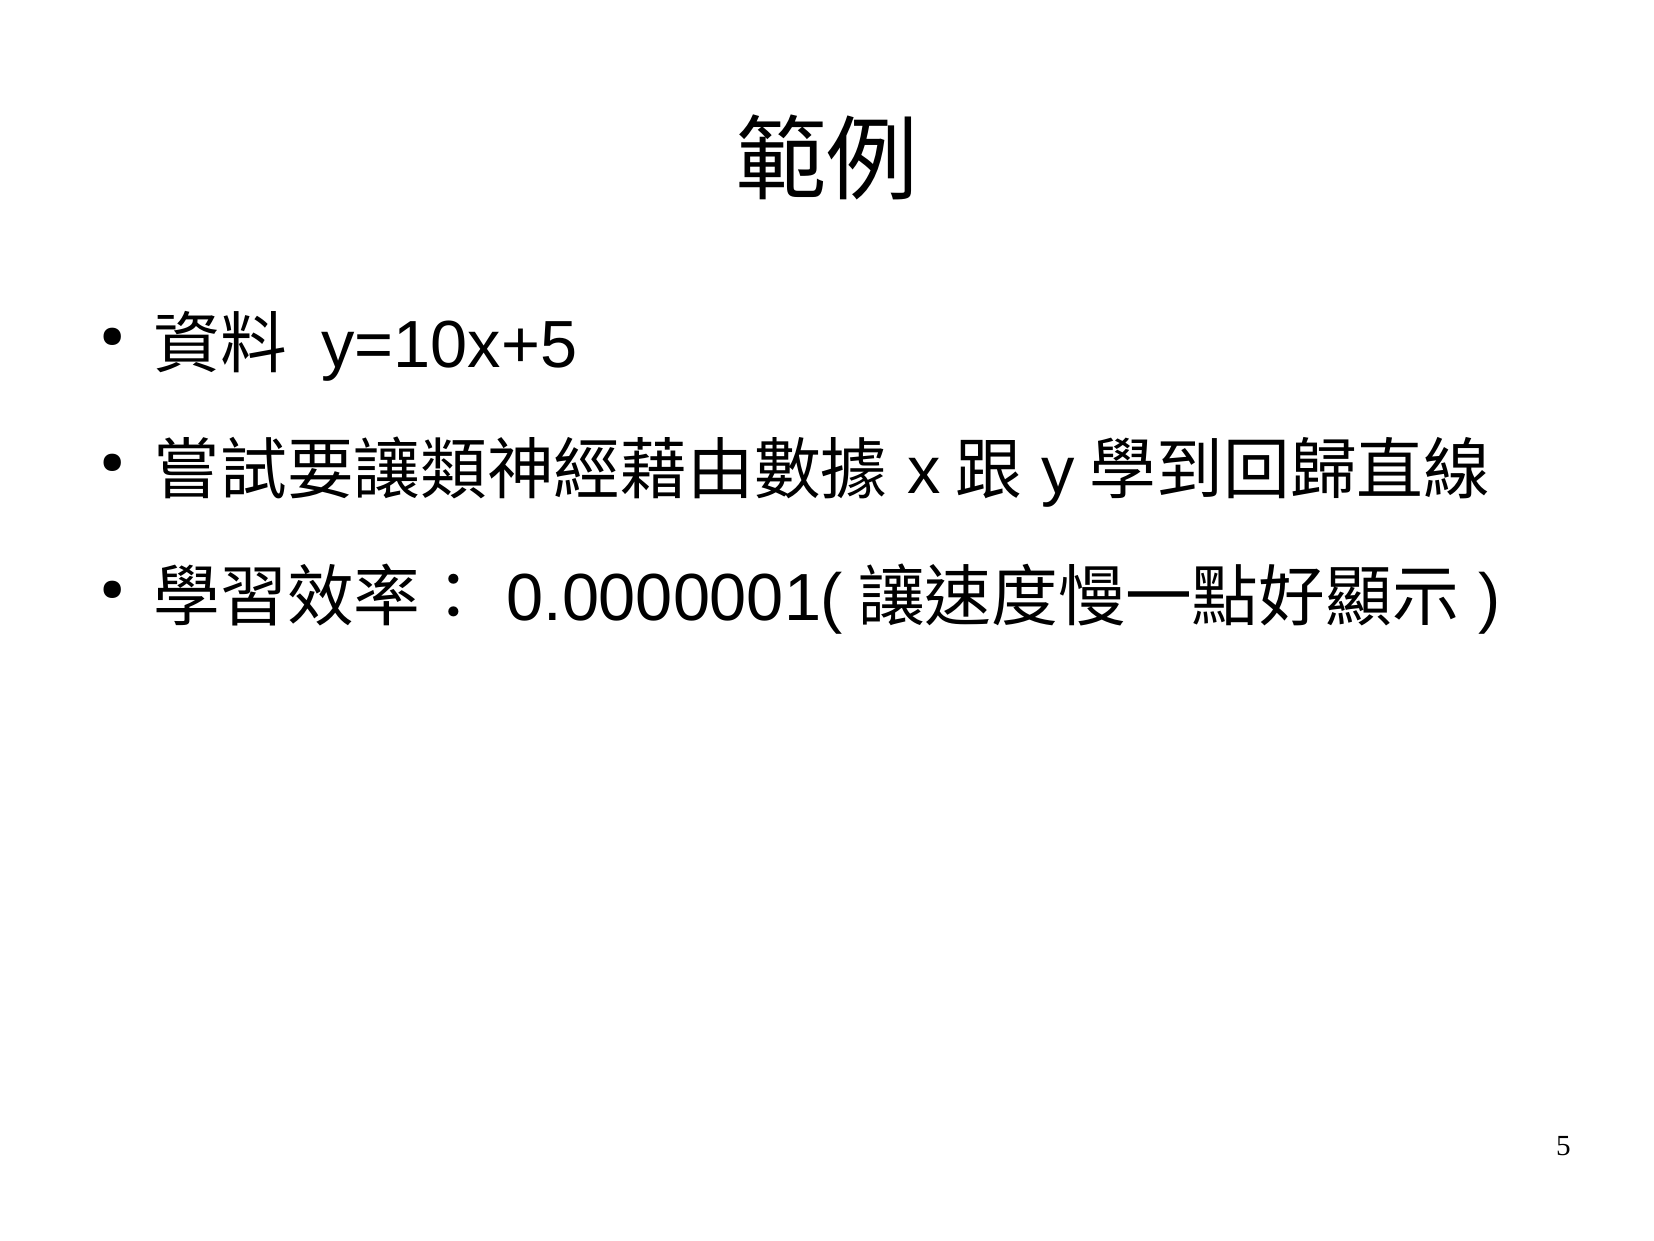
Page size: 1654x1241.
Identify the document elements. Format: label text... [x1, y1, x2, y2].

list 資料 y=10x+5 嘗試要讓類神經藉由數據x跟y學到回歸直線 學習效率：0.0000001(讓速度慢一點好顯示) [82, 290, 1571, 1010]
title 範例 [82, 49, 1571, 257]
